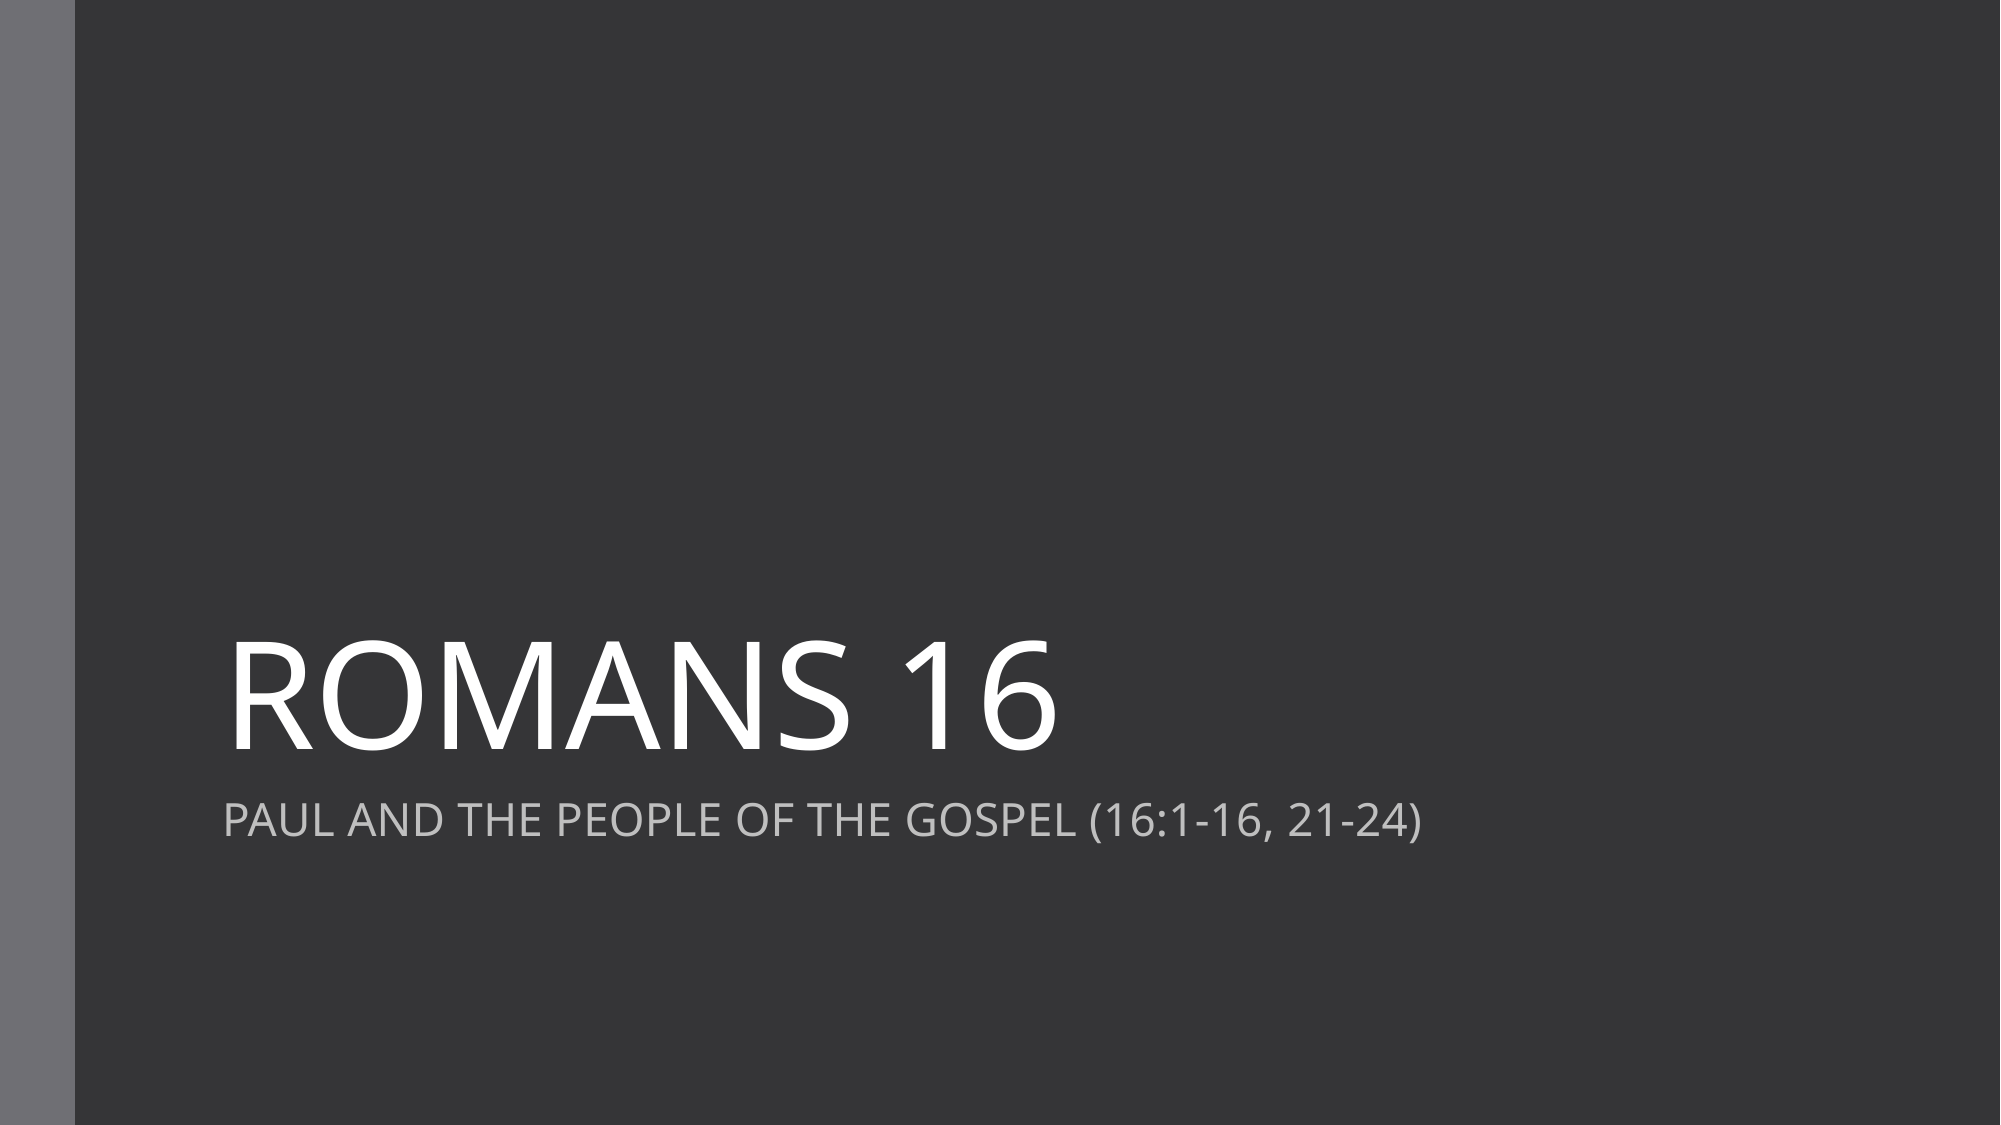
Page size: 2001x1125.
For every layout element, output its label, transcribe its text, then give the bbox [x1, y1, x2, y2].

title ROMANS 16 [206, 124, 1752, 787]
subtitle PAUL AND THE PEOPLE OF THE GOSPEL (16:1-16, 21-24) [206, 787, 1752, 1066]
